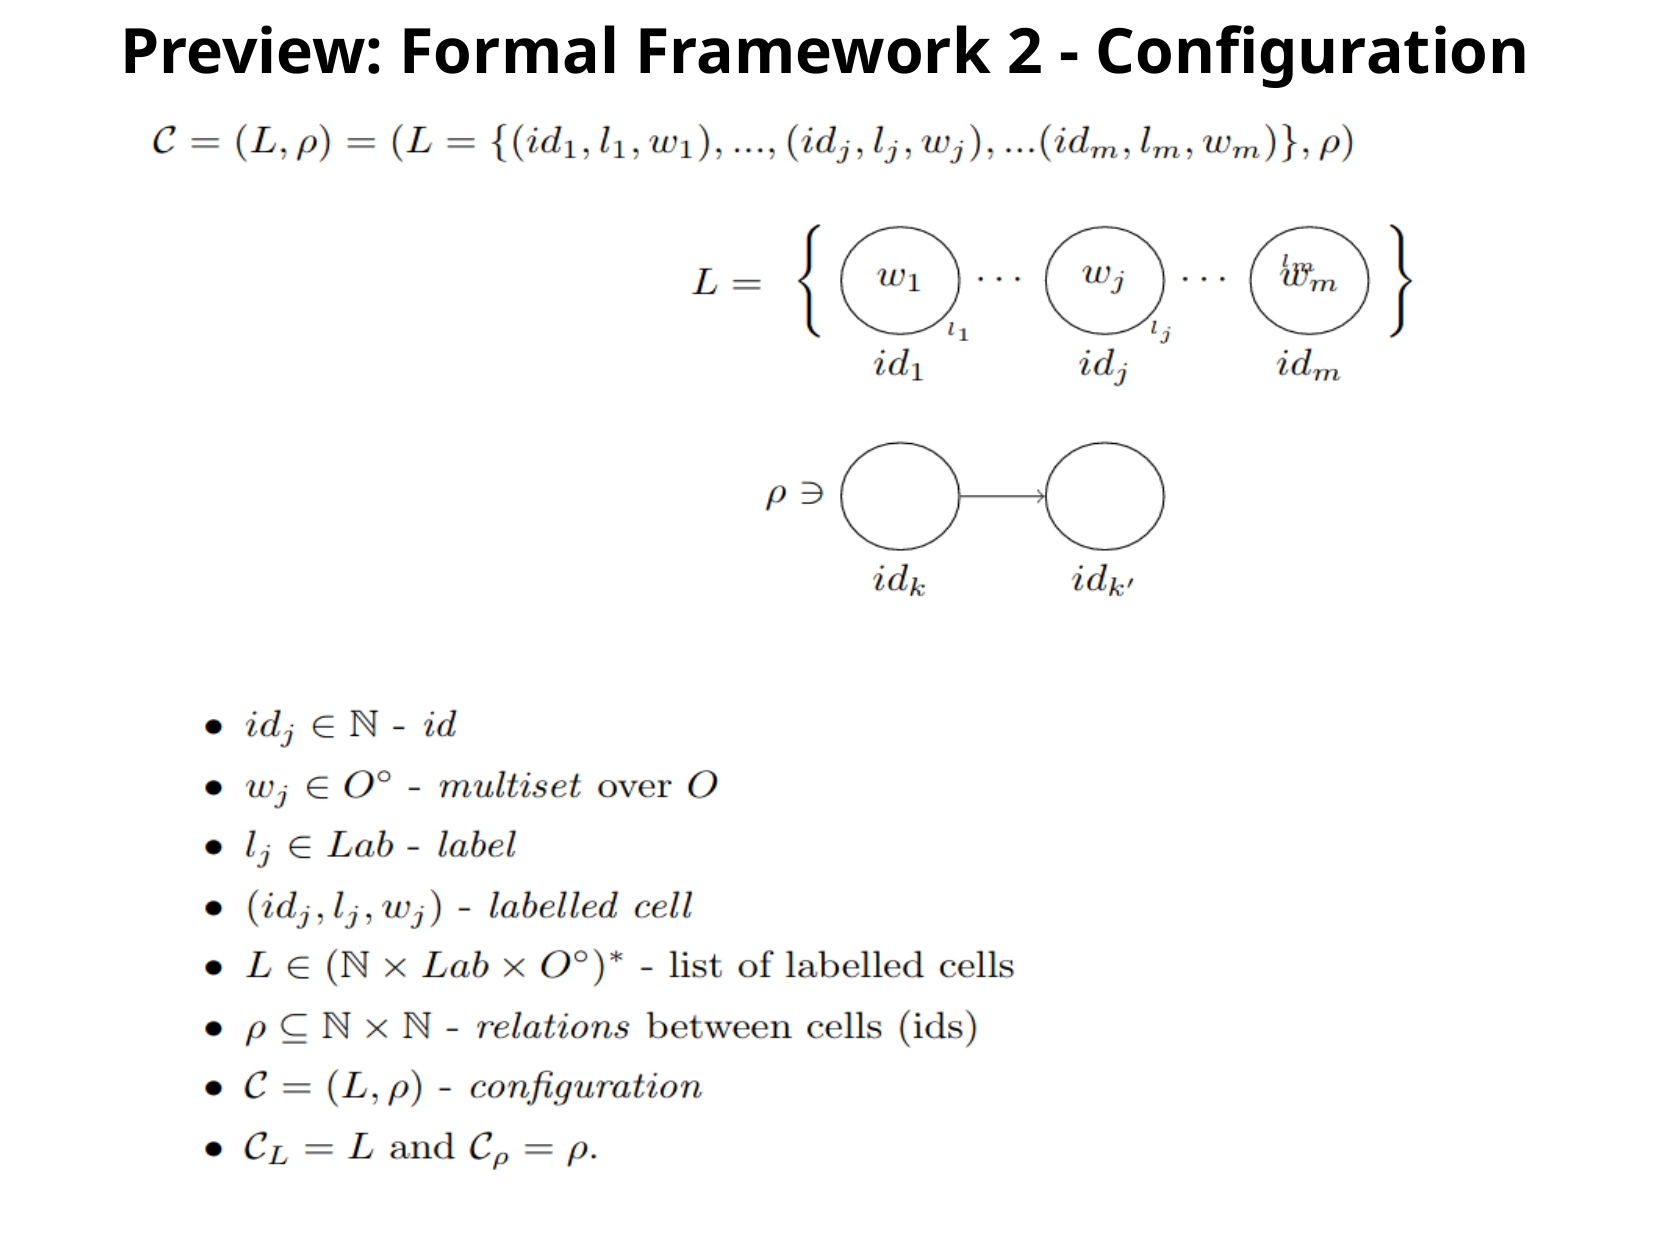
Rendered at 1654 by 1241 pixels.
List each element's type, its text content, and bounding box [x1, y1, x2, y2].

title Preview: Formal Framework 2 - Configuration [0, 7, 1651, 91]
picture [137, 110, 1510, 1221]
